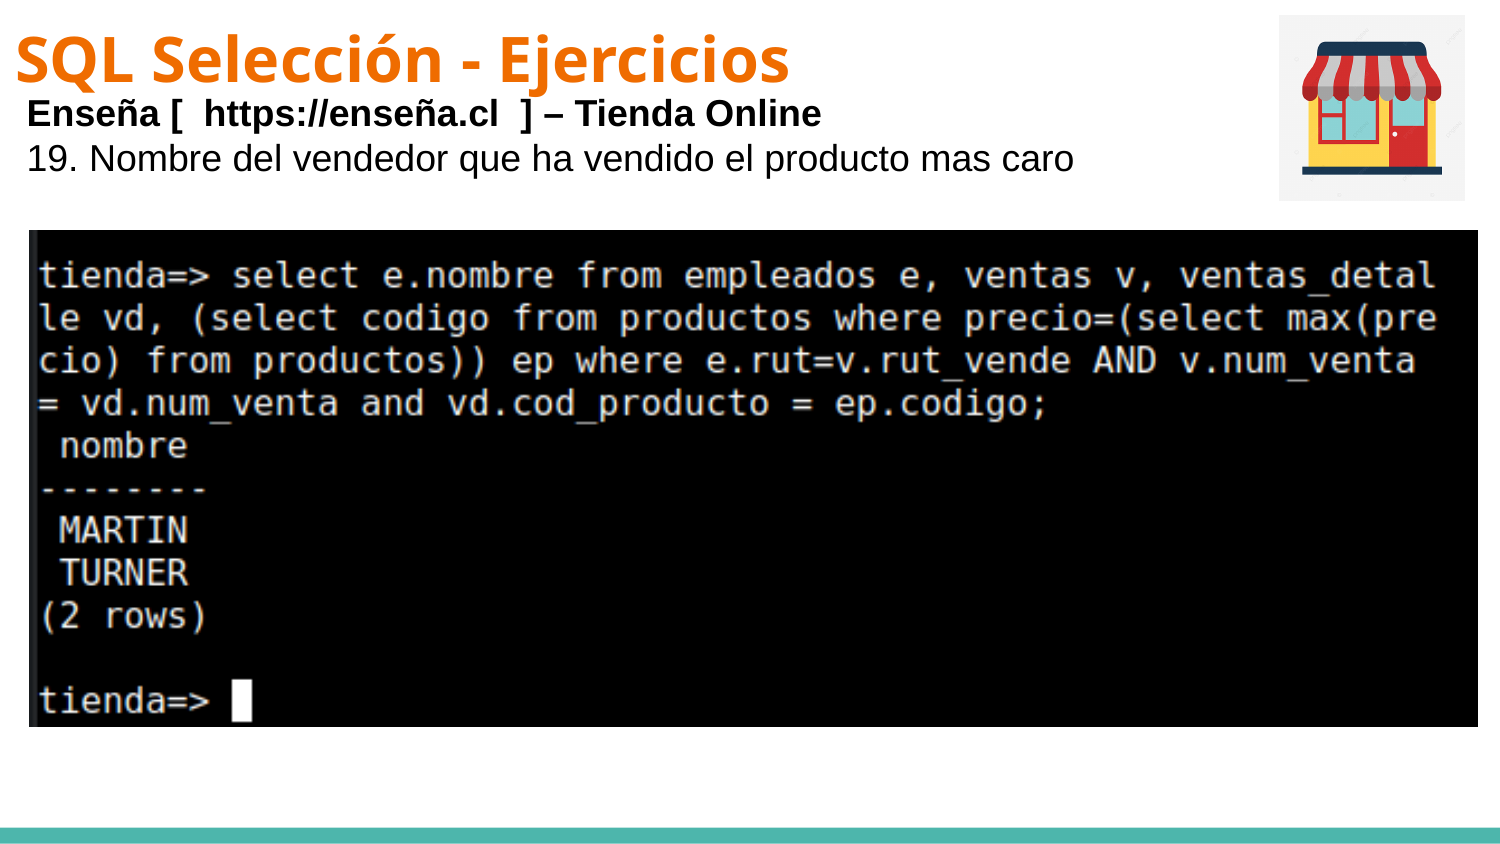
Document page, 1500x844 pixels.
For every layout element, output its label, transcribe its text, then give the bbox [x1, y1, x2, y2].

title SQL Selección - Ejercicios [0, 0, 1398, 116]
text_box 19. Nombre del vendedor que ha vendido el producto mas caro [11, 129, 1430, 229]
picture [29, 230, 1478, 727]
picture [1279, 15, 1465, 201]
text_box Enseña [ https://enseña.cl ] – Tienda Online [11, 84, 1279, 129]
